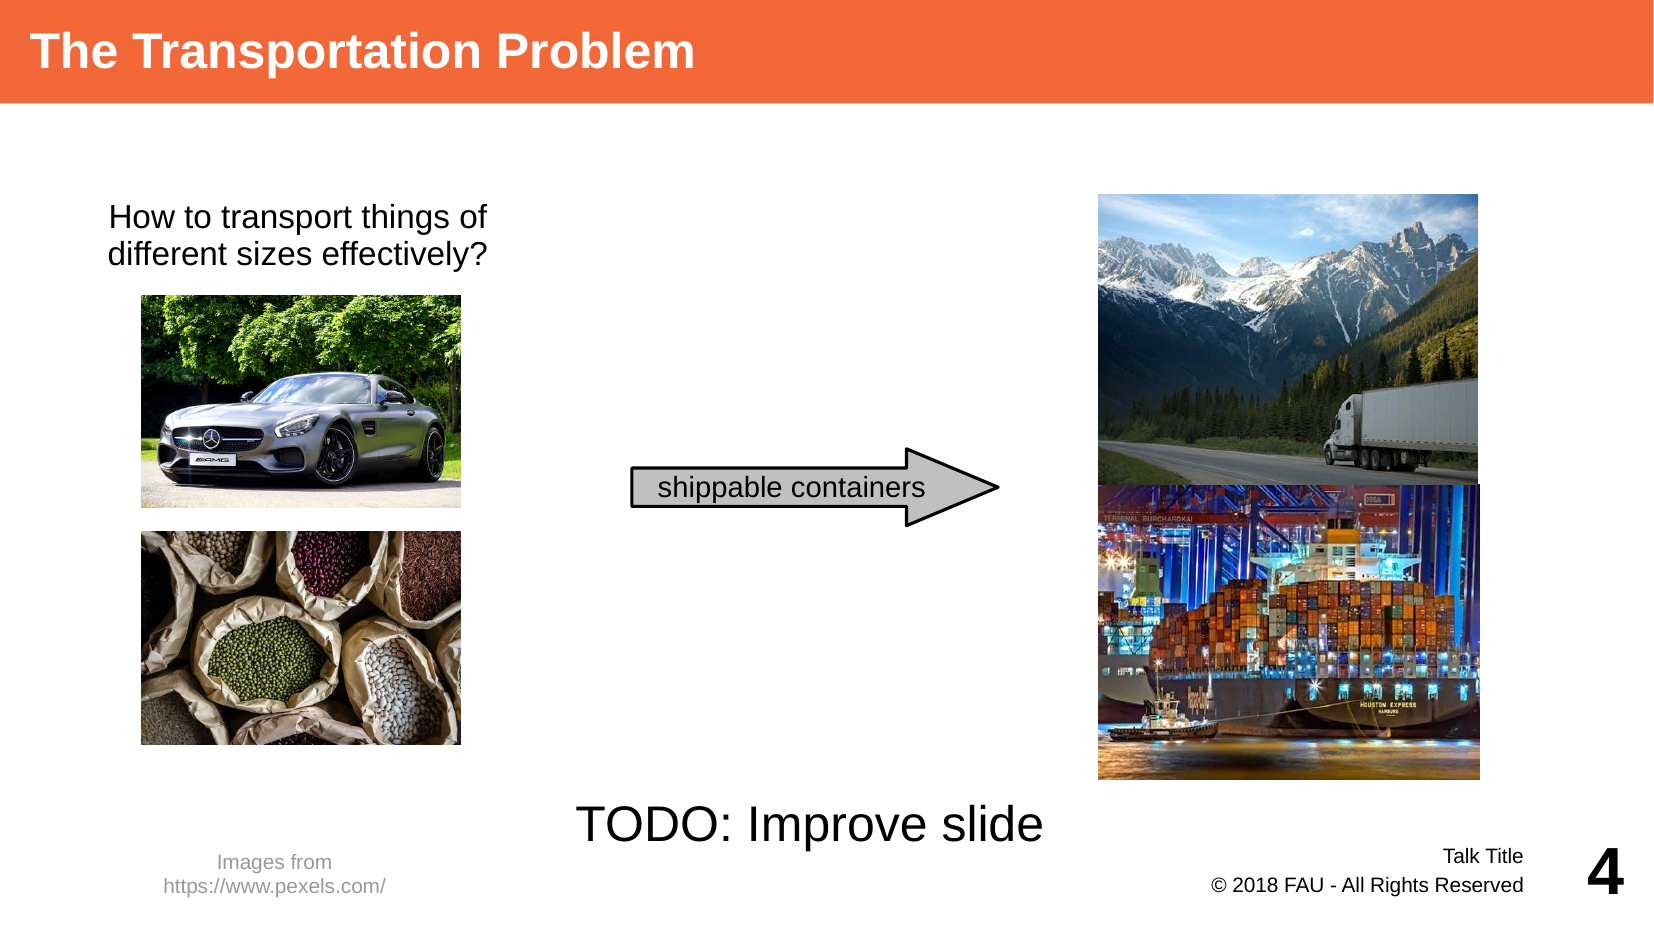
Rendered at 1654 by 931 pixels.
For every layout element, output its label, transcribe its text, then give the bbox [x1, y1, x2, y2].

title The Transportation Problem [0, 0, 1654, 104]
text_box TODO: Improve slide [540, 747, 1081, 901]
text_box shippable containers [631, 448, 999, 526]
picture [141, 531, 461, 745]
text_box How to transport things of different sizes effectively? [82, 171, 514, 301]
text_box Images from https://www.pexels.com/ [124, 839, 426, 910]
picture [141, 301, 461, 508]
picture [1098, 194, 1480, 780]
